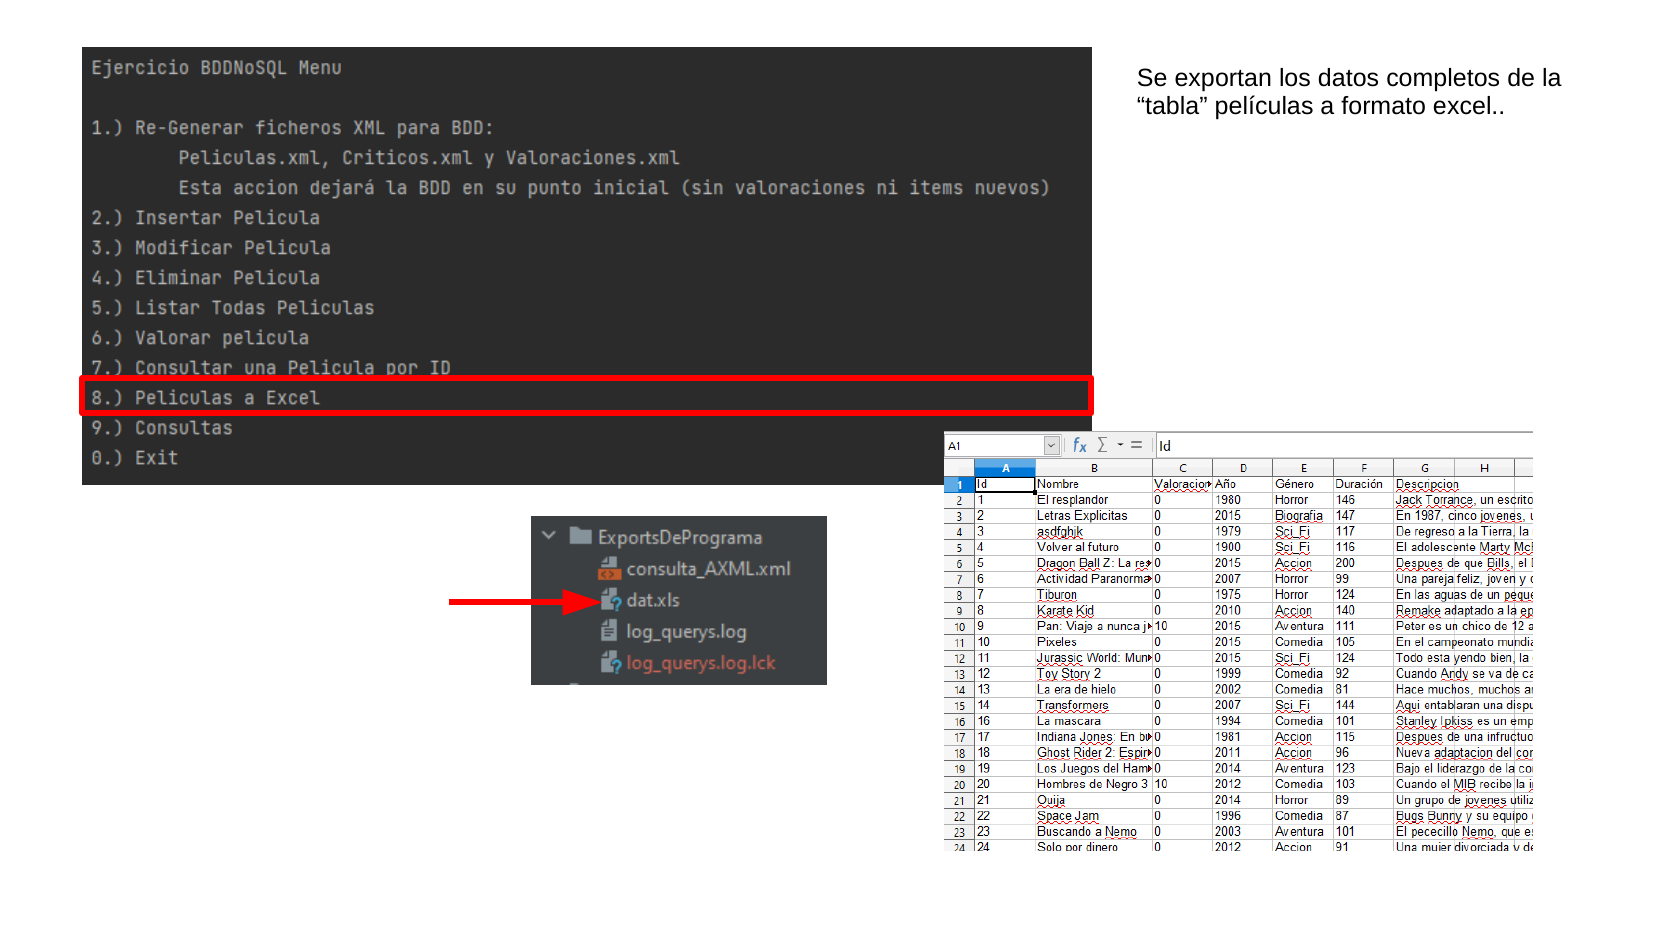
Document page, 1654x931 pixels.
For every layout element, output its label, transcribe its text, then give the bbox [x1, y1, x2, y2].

picture [531, 516, 827, 686]
text_box Se exportan los datos completos de la “tabla” películas a formato excel.. [1122, 56, 1595, 240]
picture [82, 47, 1092, 375]
picture [82, 416, 1533, 851]
picture [85, 381, 1088, 410]
